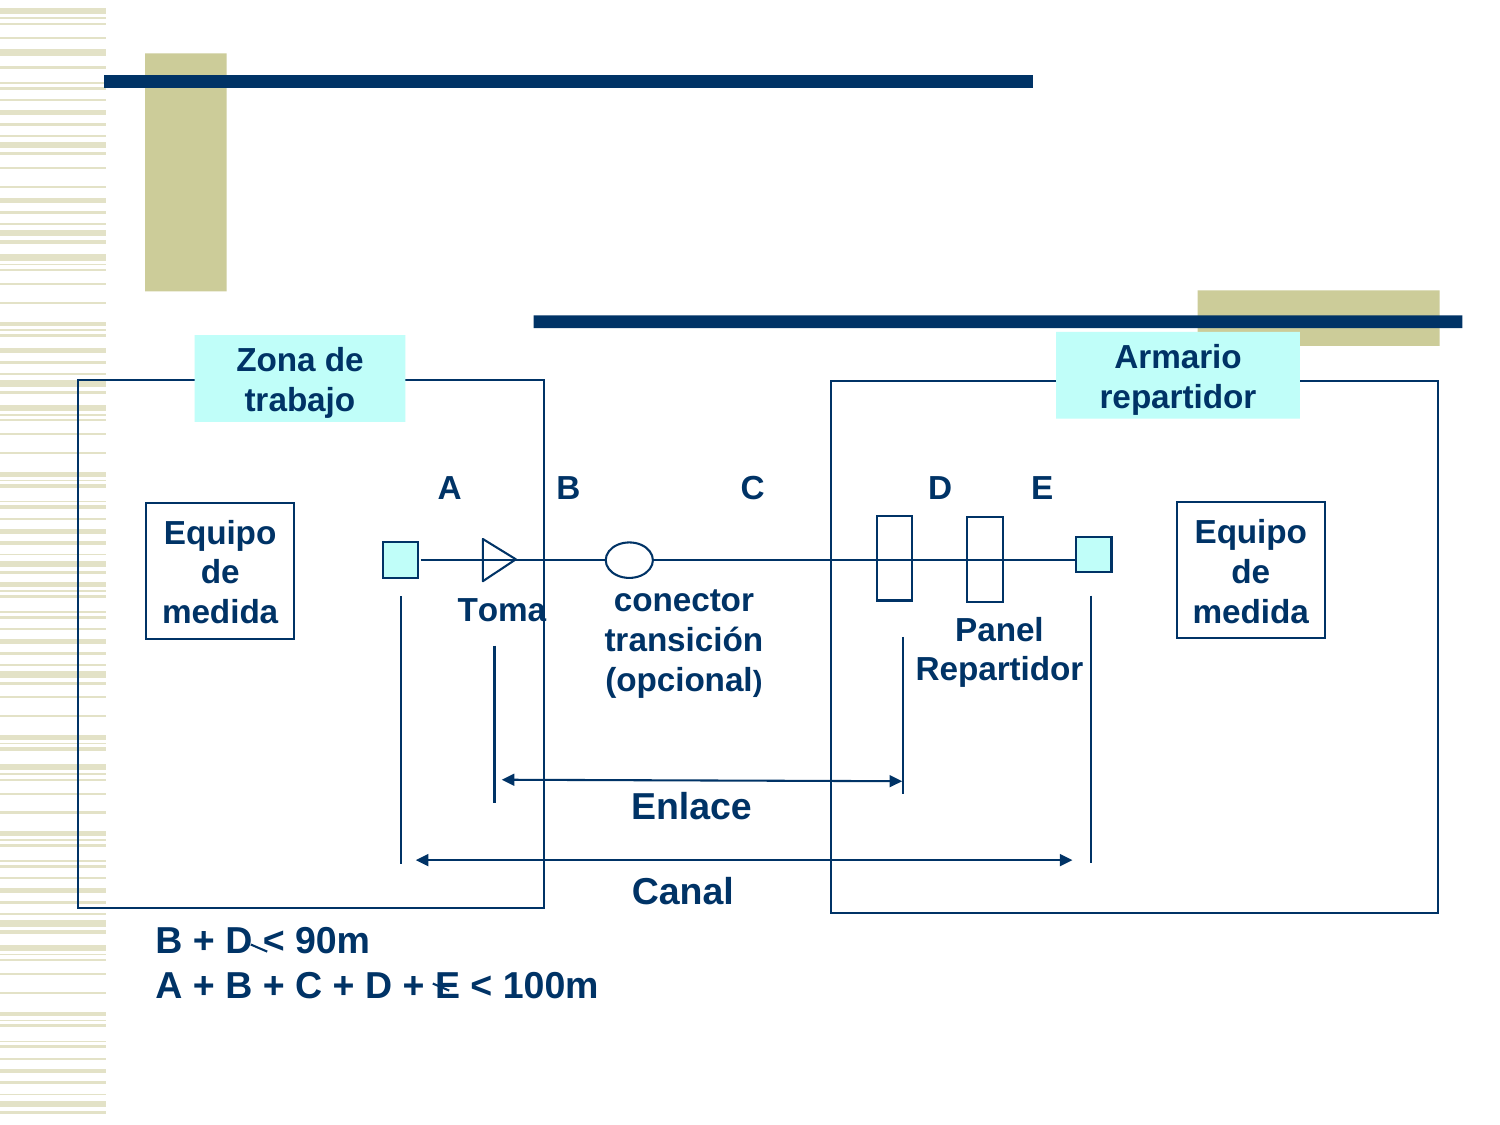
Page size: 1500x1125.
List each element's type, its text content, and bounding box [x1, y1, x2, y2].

text_box [1076, 536, 1112, 573]
text_box B + D < 90m A + B + C + D + E < 100m [140, 902, 713, 1020]
text_box Equipo de medida [146, 502, 295, 639]
text_box [605, 542, 653, 578]
text_box Zona de trabajo [194, 335, 406, 422]
text_box conector transición (opcional) [589, 622, 696, 654]
text_box E [1016, 458, 1069, 514]
text_box D [913, 458, 967, 514]
text_box A [422, 458, 477, 514]
text_box Canal [579, 860, 786, 918]
text_box Armario repartidor [1056, 331, 1300, 419]
text_box Toma [442, 592, 549, 624]
text_box B [541, 458, 596, 514]
text_box C [725, 458, 780, 514]
text_box Enlace [588, 776, 795, 833]
text_box Equipo de medida [1176, 501, 1325, 639]
text_box [383, 542, 419, 578]
text_box Panel Repartidor [904, 652, 1007, 683]
